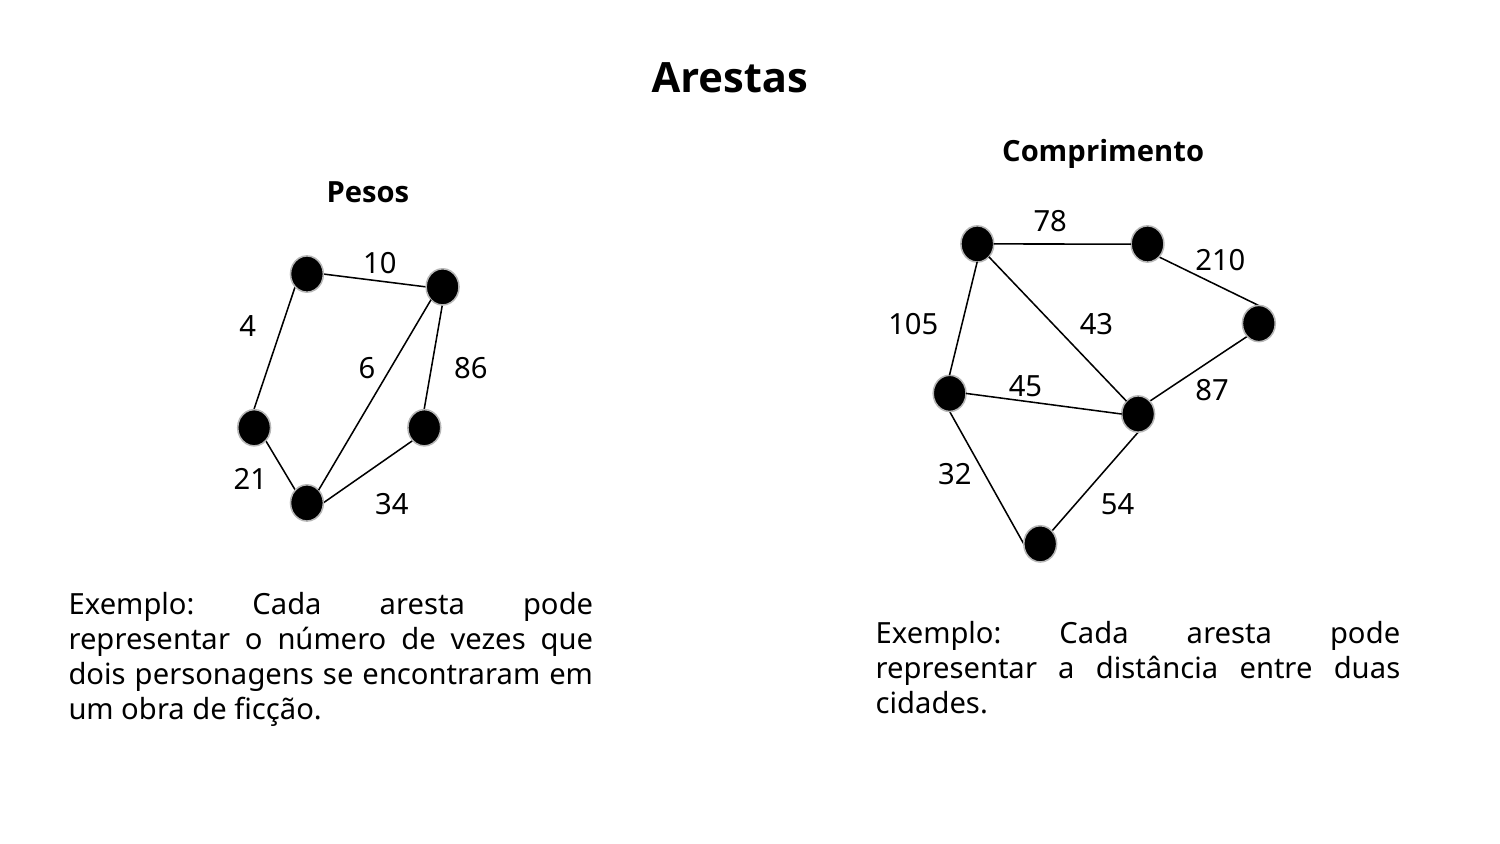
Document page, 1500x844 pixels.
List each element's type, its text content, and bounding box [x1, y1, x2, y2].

text_box 54 [1085, 470, 1164, 536]
text_box Comprimento [966, 116, 1241, 183]
text_box 86 [439, 334, 510, 400]
text_box 105 [873, 290, 971, 356]
text_box [960, 225, 994, 263]
text_box [933, 375, 966, 412]
text_box 43 [1064, 290, 1143, 356]
text_box 210 [1180, 226, 1293, 292]
text_box [1131, 225, 1164, 263]
text_box 34 [360, 470, 431, 536]
text_box [290, 255, 324, 293]
text_box [1023, 525, 1057, 563]
text_box 87 [1180, 356, 1259, 422]
text_box Arestas [616, 36, 844, 117]
text_box [1242, 305, 1276, 342]
text_box 6 [343, 334, 422, 400]
text_box [407, 409, 441, 446]
text_box Exemplo: Cada aresta pode representar a distância entre duas cidades. [860, 599, 1416, 734]
text_box Exemplo: Cada aresta pode representar o número de vezes que dois personagens se encontraram em um obra de ficção. [53, 570, 609, 741]
text_box 78 [1018, 186, 1097, 252]
text_box 21 [218, 445, 290, 511]
text_box Pesos [296, 158, 440, 224]
text_box 4 [224, 292, 266, 358]
text_box [290, 484, 324, 522]
text_box 32 [923, 440, 1002, 506]
text_box 45 [993, 351, 1072, 417]
text_box [427, 268, 460, 306]
text_box [237, 409, 271, 445]
text_box [1121, 395, 1155, 433]
text_box 10 [348, 228, 427, 294]
